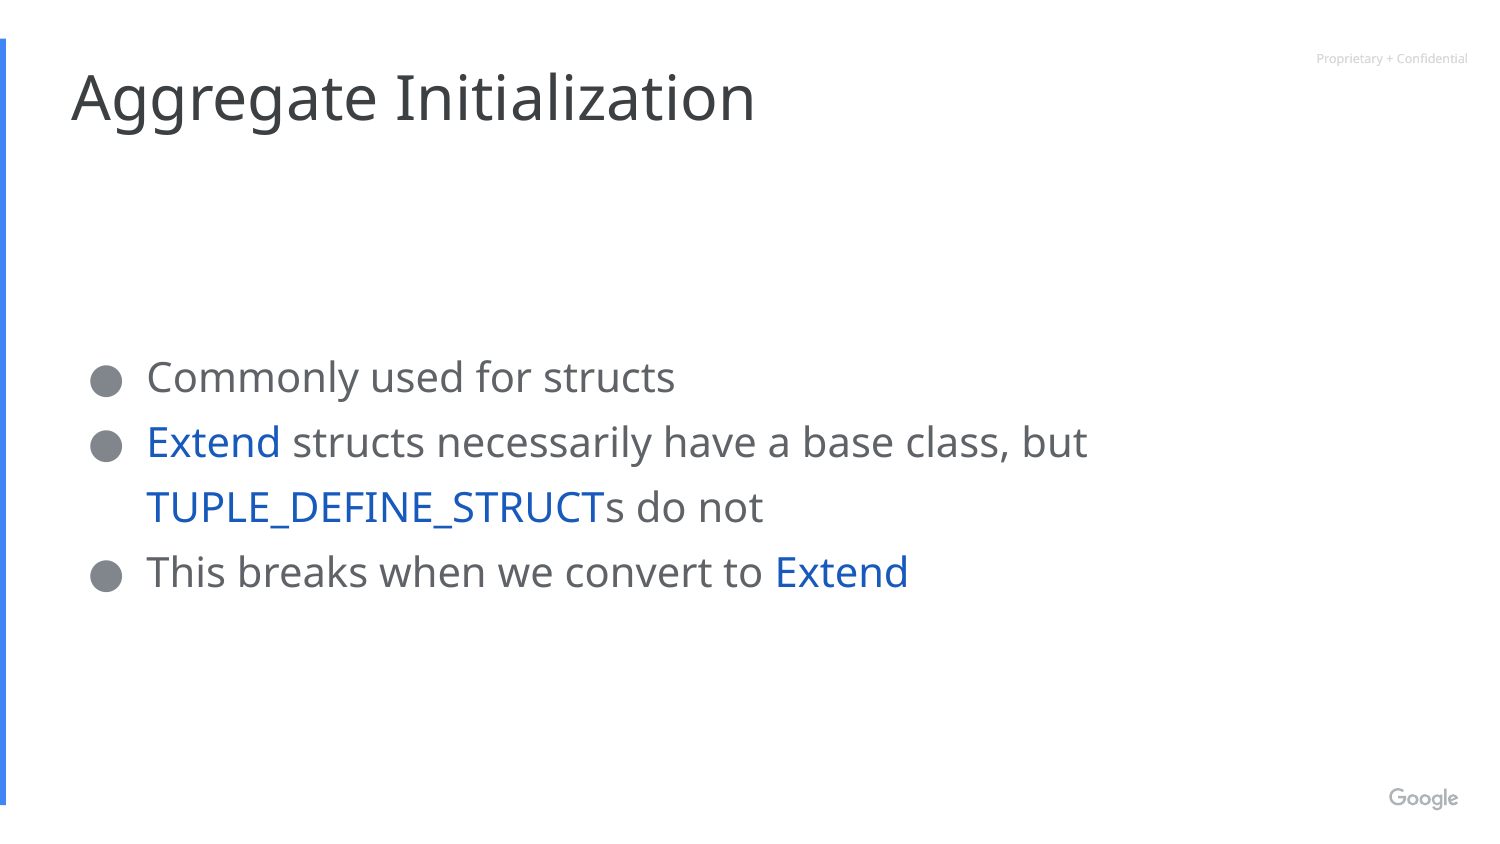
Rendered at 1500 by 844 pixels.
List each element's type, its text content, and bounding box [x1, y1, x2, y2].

list Commonly used for structs Extend structs necessarily have a base class, but TUPLE_DEFINE_STRUCTs do not This breaks when we convert to Extend [56, 321, 1249, 682]
title Aggregate Initialization [56, 43, 1336, 112]
